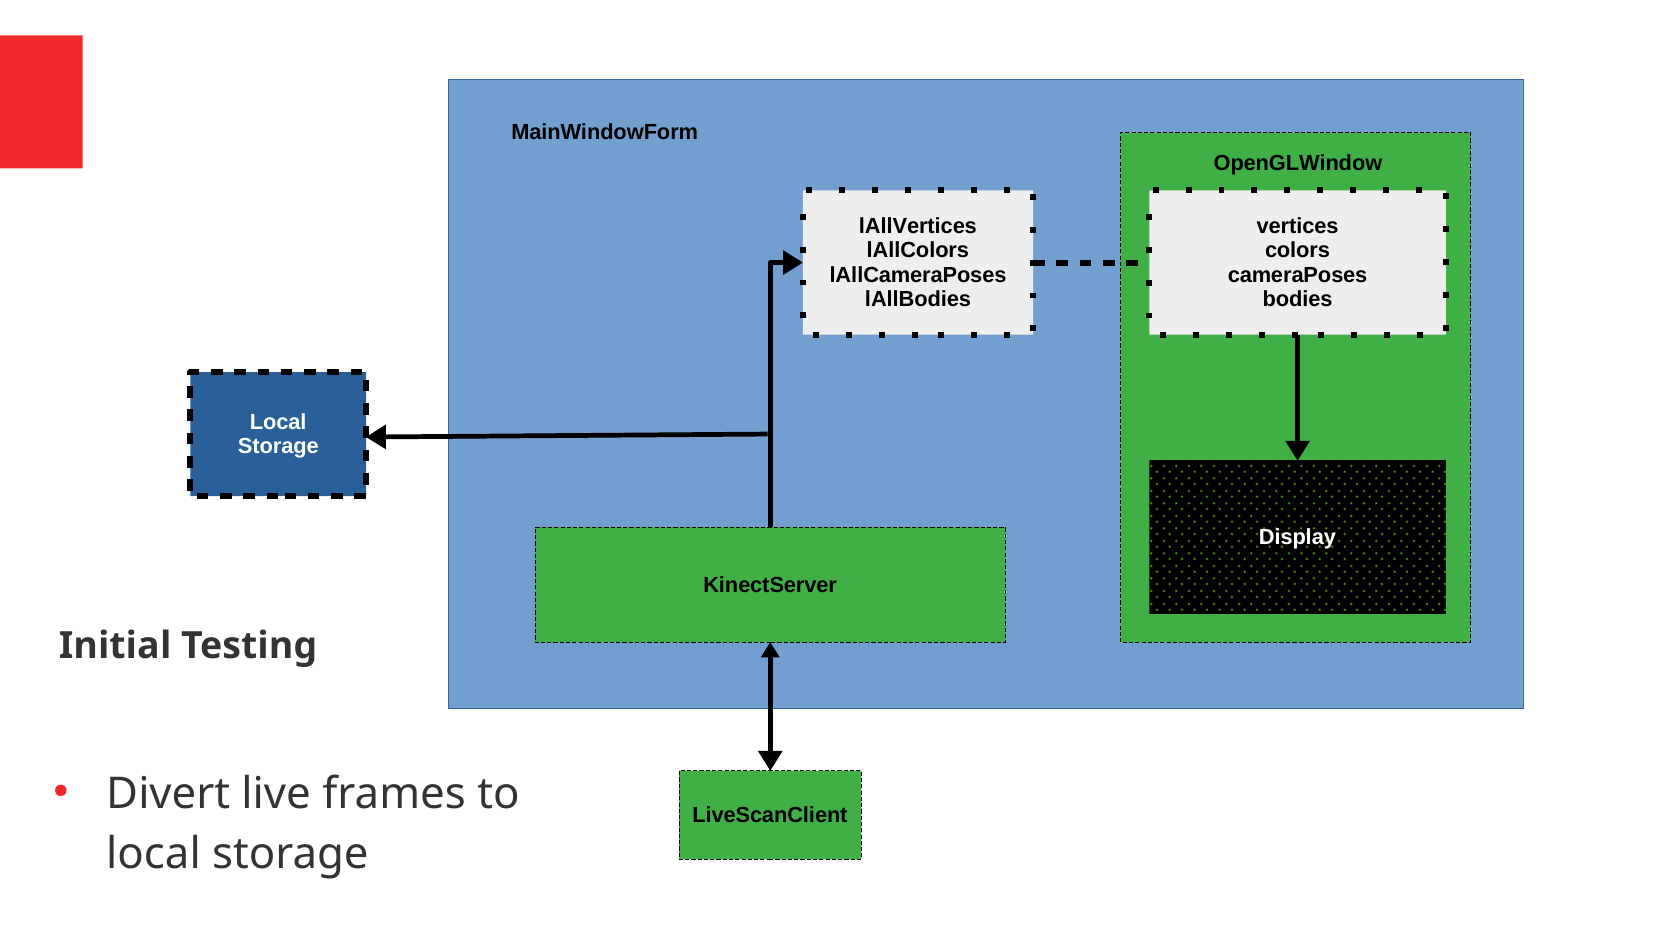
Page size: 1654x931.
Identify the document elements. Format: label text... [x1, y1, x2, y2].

text_box OpenGLWindow [1197, 150, 1399, 176]
text_box vertices colors cameraPoses bodies [1149, 190, 1446, 335]
text_box Local Storage [190, 372, 367, 497]
text_box lAllVertices lAllColors lAllCameraPoses lAllBodies [802, 190, 1034, 335]
text_box MainWindowForm [472, 119, 737, 169]
text_box [448, 79, 1524, 709]
list Divert live frames to local storage [35, 761, 626, 931]
text_box Display [1149, 460, 1446, 614]
text_box LiveScanClient [679, 770, 862, 860]
title Initial Testing [59, 566, 497, 723]
text_box KinectServer [535, 527, 1006, 643]
text_box [448, 437, 769, 709]
